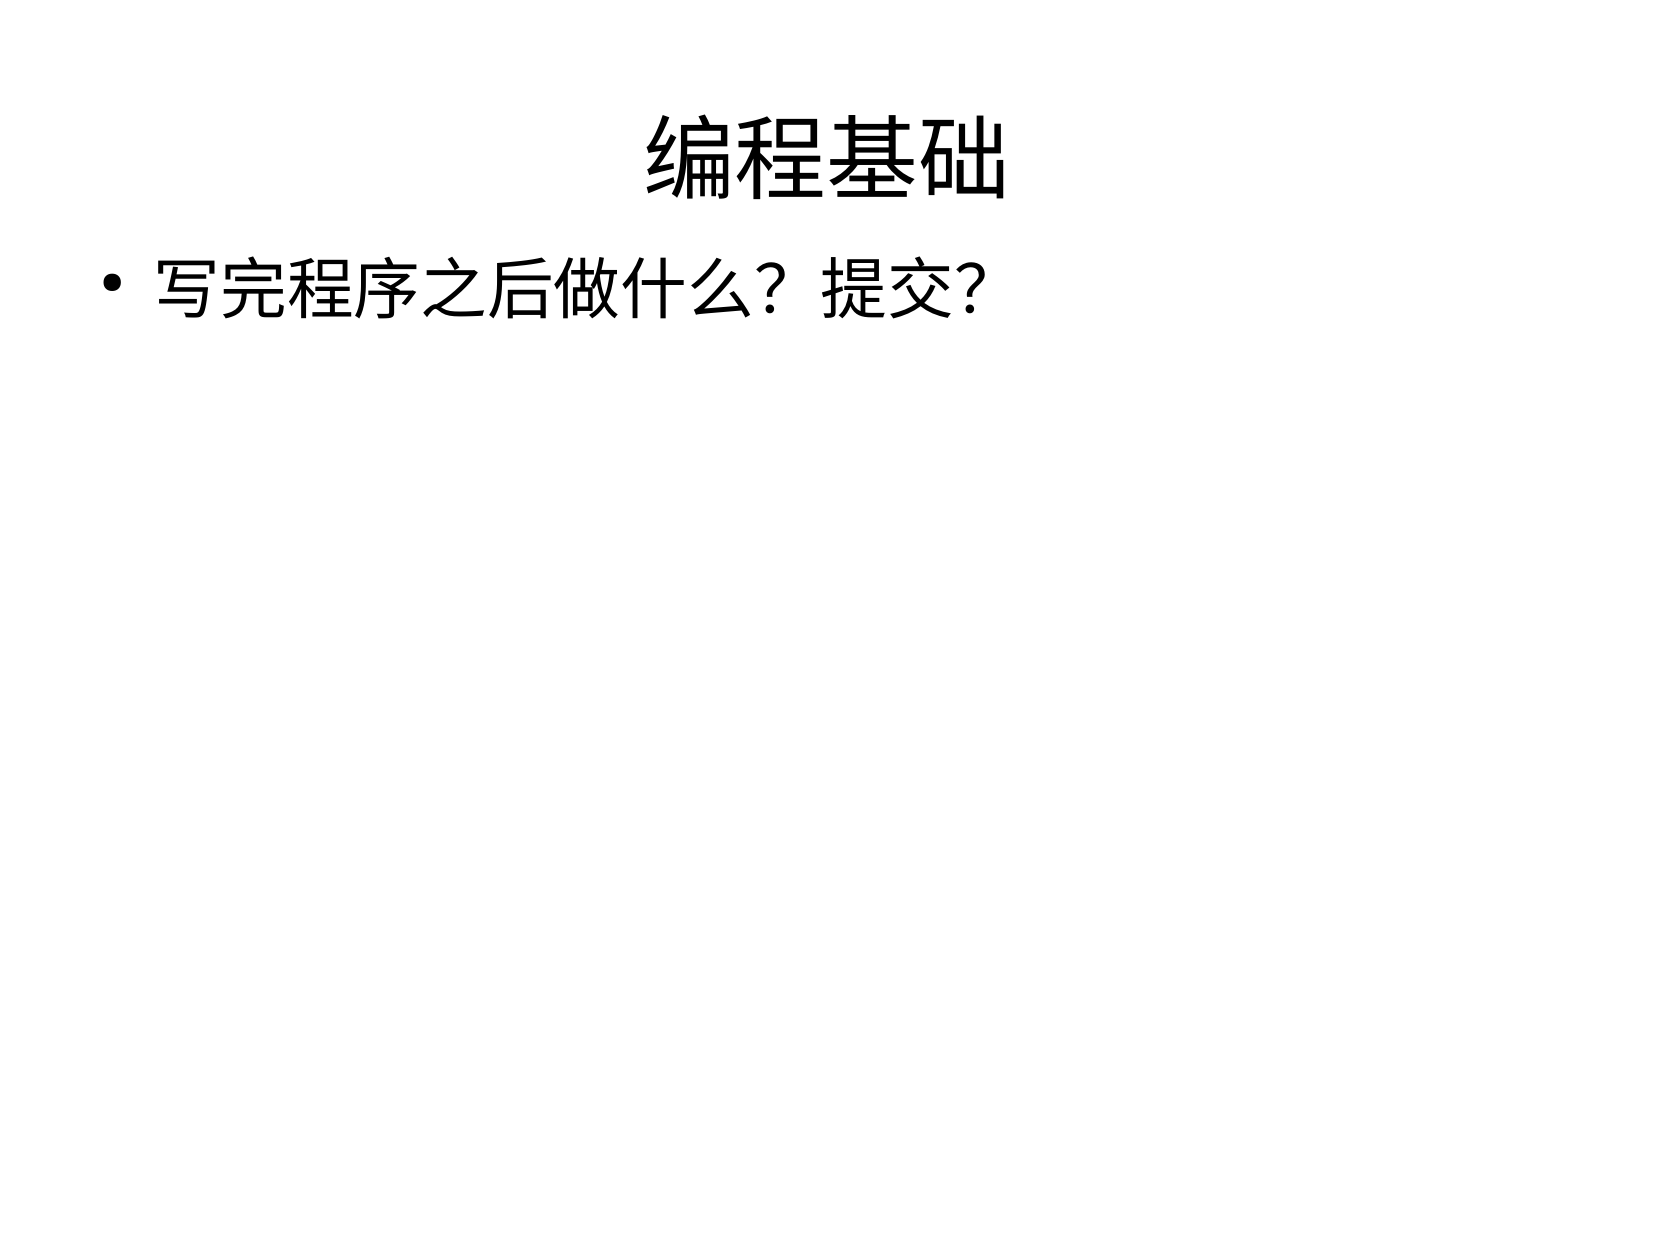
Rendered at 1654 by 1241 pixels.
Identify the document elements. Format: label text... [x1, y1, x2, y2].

list 写完程序之后做什么？提交？ [82, 236, 1571, 1193]
title 编程基础 [82, 49, 1571, 236]
